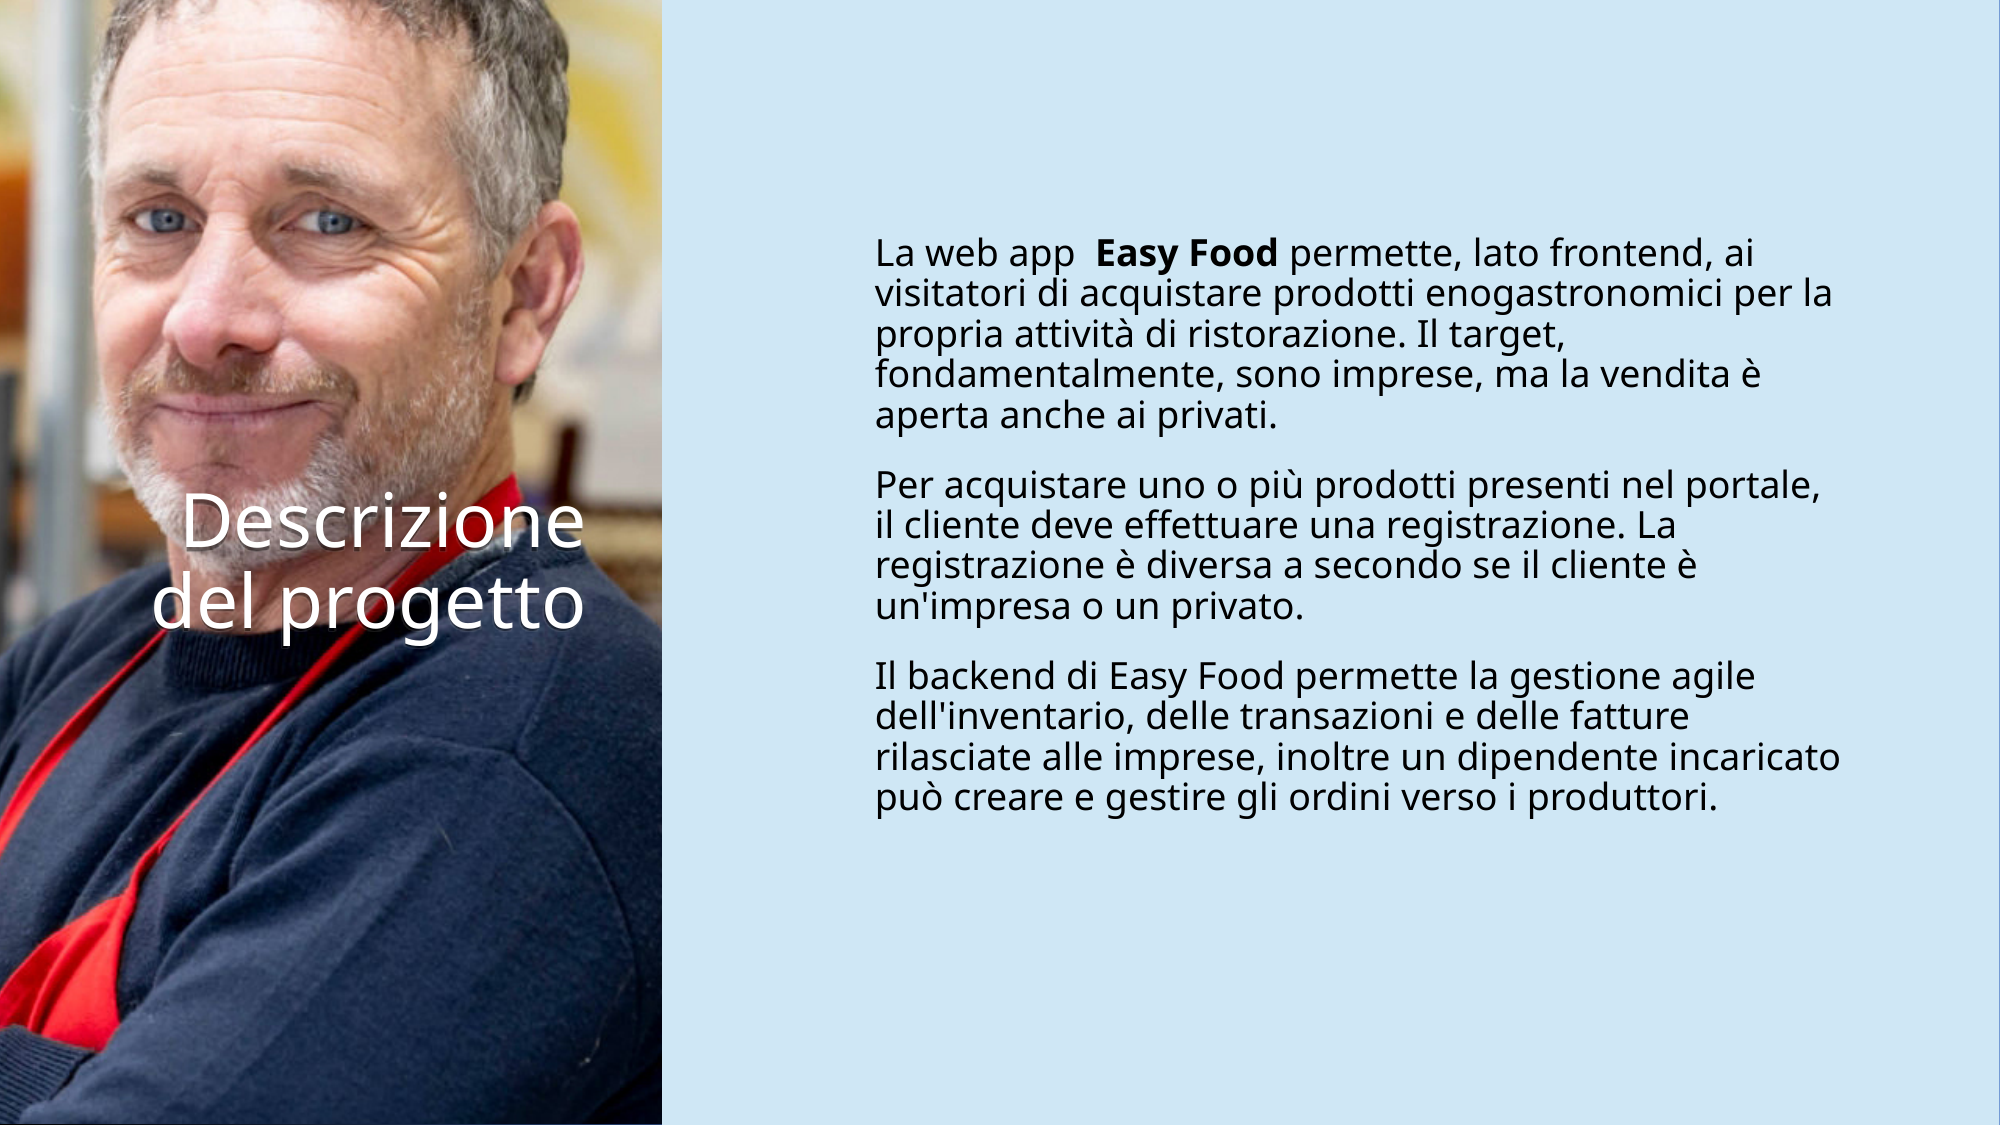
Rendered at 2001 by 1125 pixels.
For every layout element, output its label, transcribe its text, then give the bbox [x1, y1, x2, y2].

title Descrizione del progetto [76, 96, 602, 652]
list La web app Easy Food permette, lato frontend, ai visitatori di acquistare prodotti enogastronomici per la propria attività di ristorazione. Il target, fondamentalmente, sono imprese, ma la vendita è aperta anche ai privati. Per acquistare uno o più prodotti presenti nel portale, il cliente deve effettuare una registrazione. La registrazione è diversa a secondo se il cliente è un'impresa o un privato. Il backend di Easy Food permette la gestione agile dell'inventario, delle transazioni e delle fatture rilasciate alle imprese, inoltre un dipendente incaricato può creare e gestire gli ordini verso i produttori. [789, 106, 1865, 1017]
text_box [0, 0, 2000, 1125]
